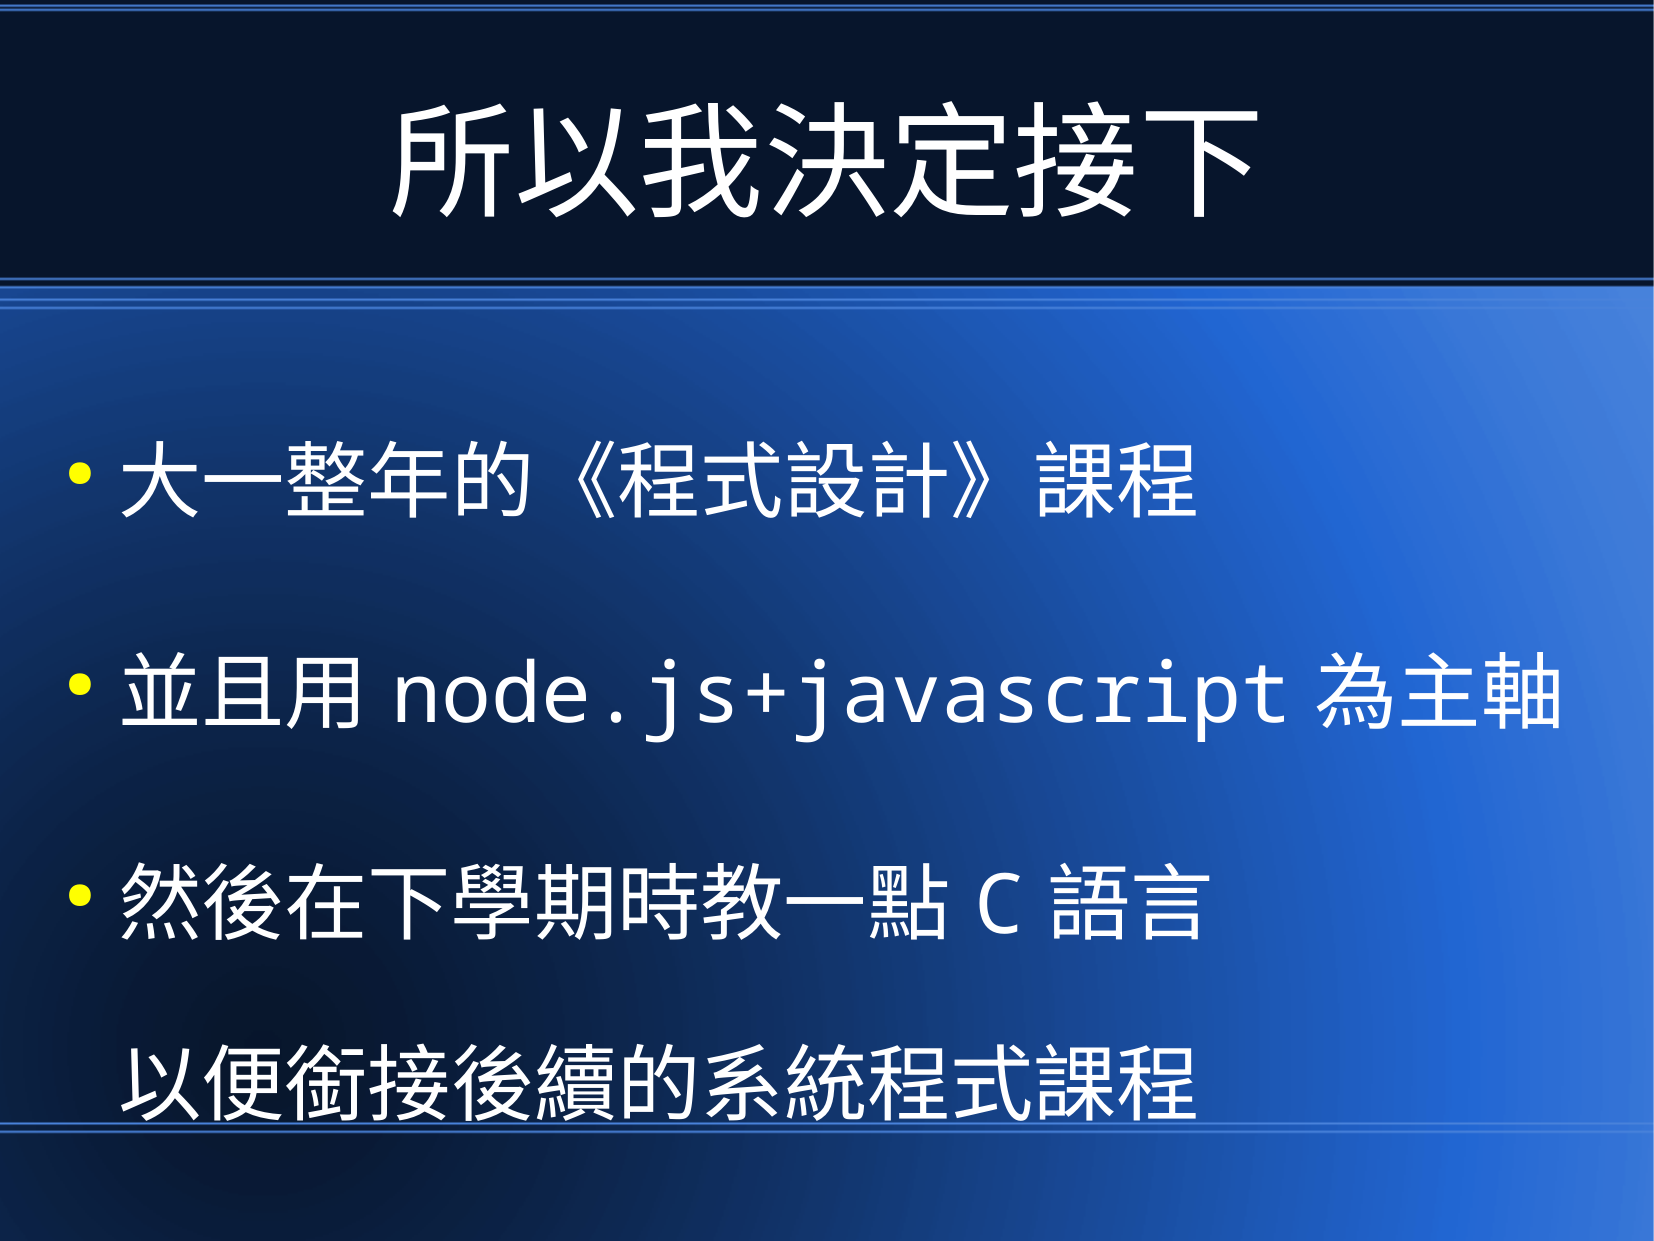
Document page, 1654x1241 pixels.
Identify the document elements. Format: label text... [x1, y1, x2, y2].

picture [0, 0, 1654, 1241]
title 所以我決定接下 [82, 49, 1571, 257]
list 大一整年的《程式設計》課程 並且用node.js+javascript為主軸 然後在下學期時教一點C語言 以便銜接後續的系統程式課程 [47, 355, 1607, 1241]
